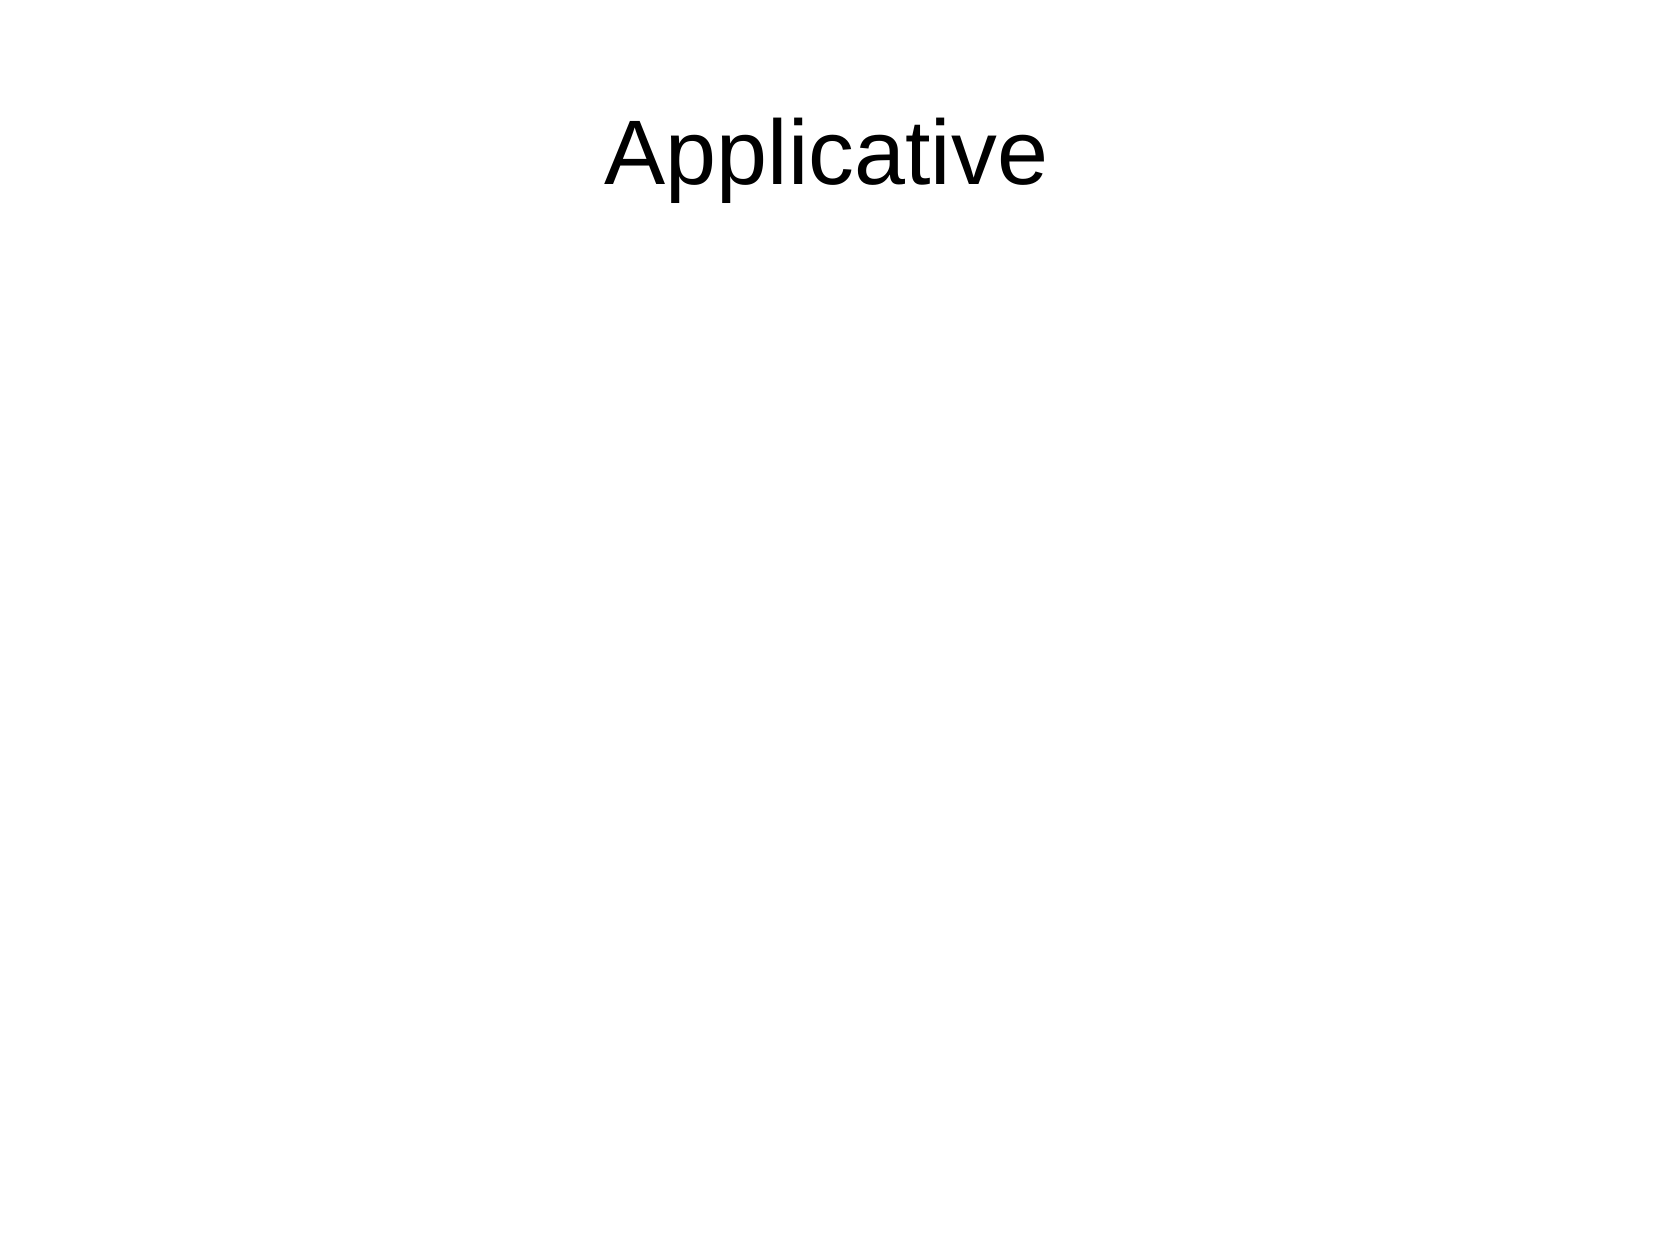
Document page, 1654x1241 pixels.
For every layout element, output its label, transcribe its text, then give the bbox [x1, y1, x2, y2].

title Applicative [82, 49, 1571, 257]
